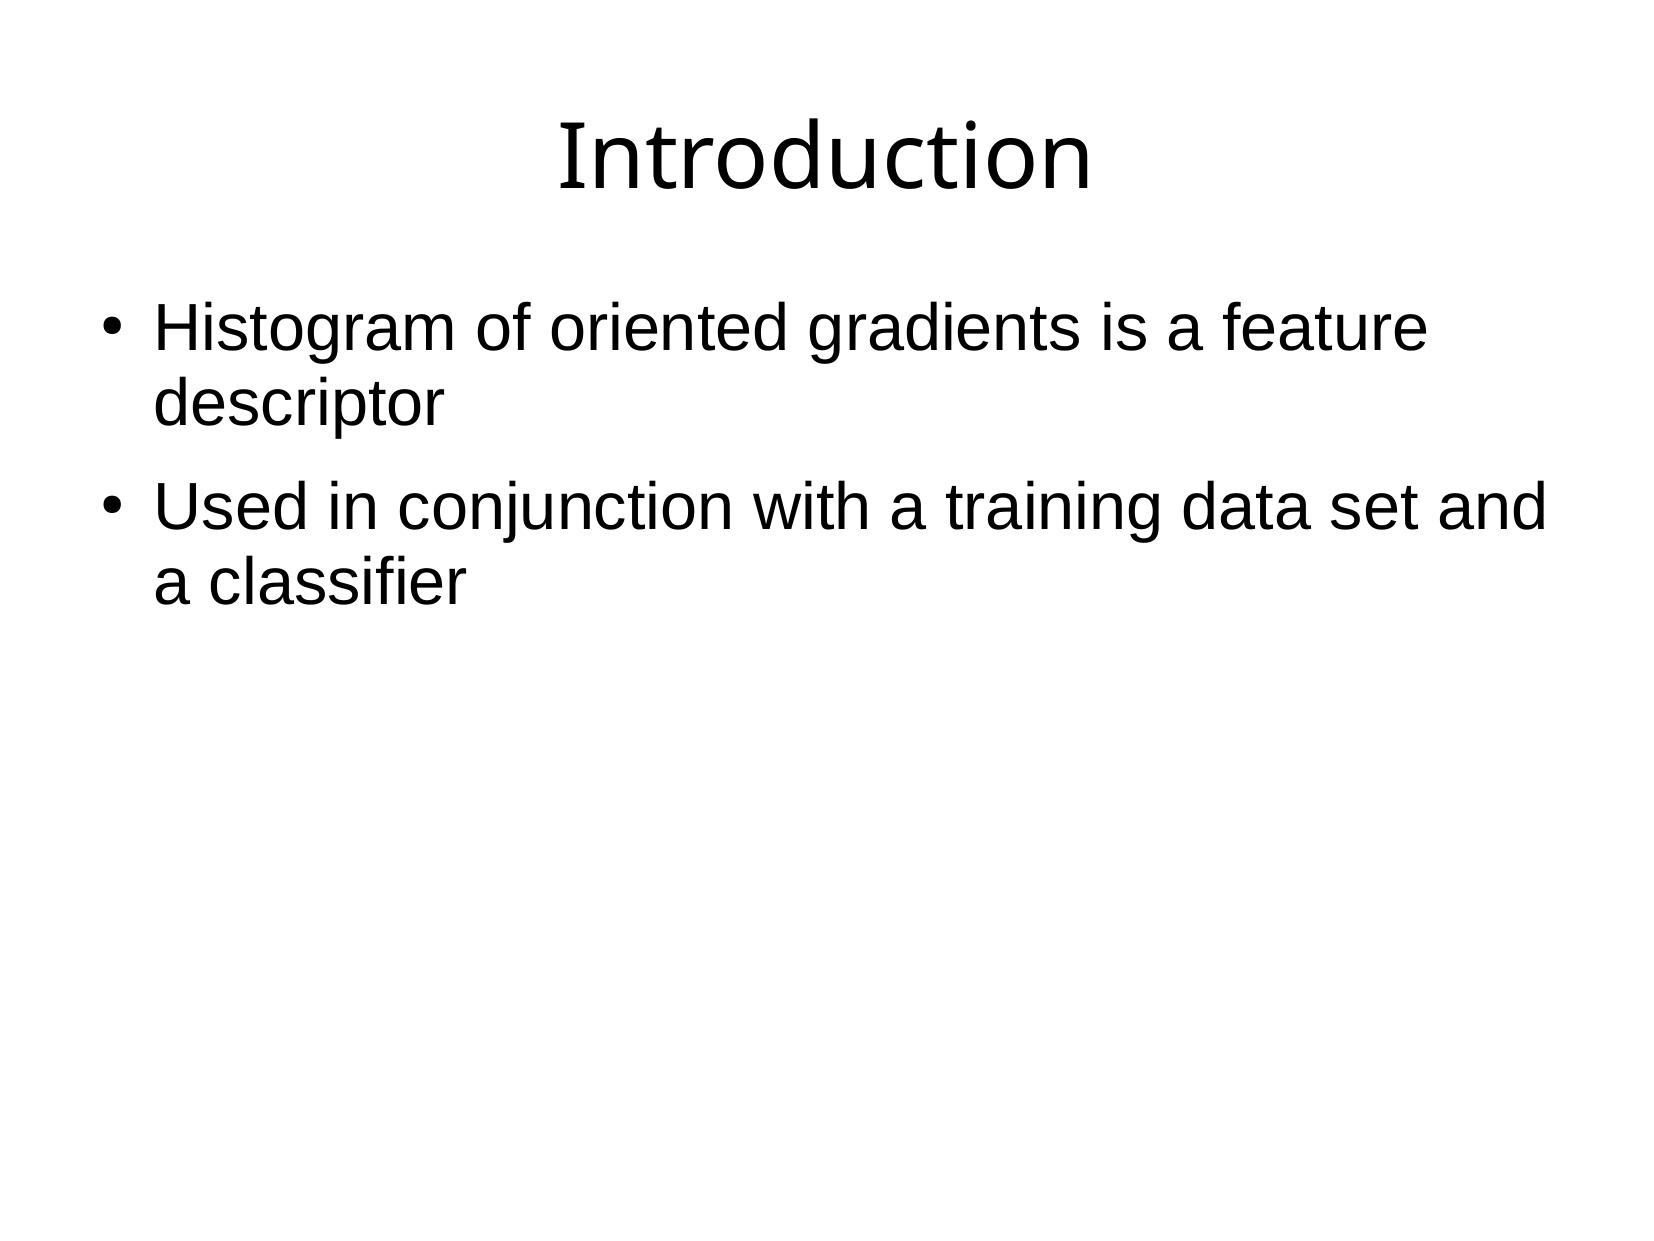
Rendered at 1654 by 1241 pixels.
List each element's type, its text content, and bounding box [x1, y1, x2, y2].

title Introduction [82, 56, 1571, 250]
list Histogram of oriented gradients is a feature descriptor Used in conjunction with a training data set and a classifier [82, 290, 1571, 1109]
